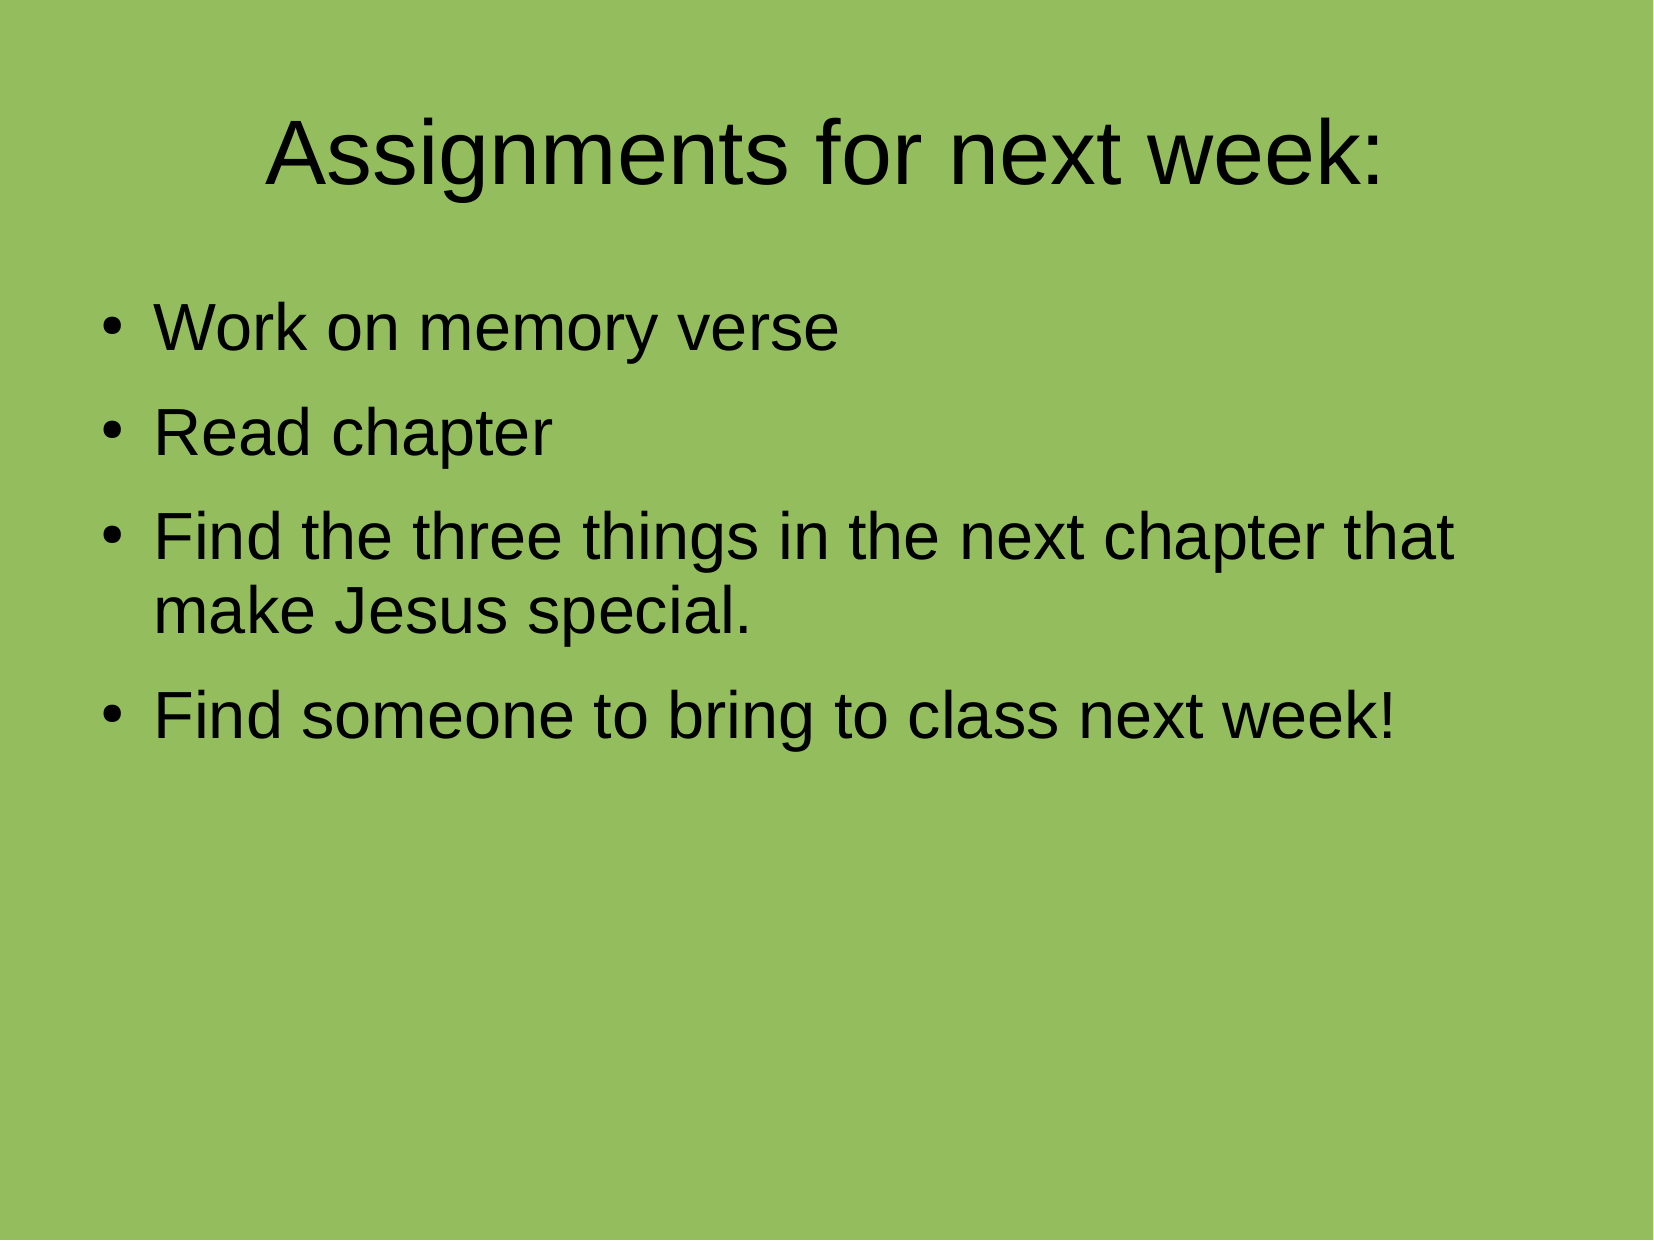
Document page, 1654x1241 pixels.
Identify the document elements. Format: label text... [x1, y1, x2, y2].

list Work on memory verse Read chapter Find the three things in the next chapter that make Jesus special. Find someone to bring to class next week! [82, 290, 1571, 1109]
title Assignments for next week: [82, 49, 1571, 257]
